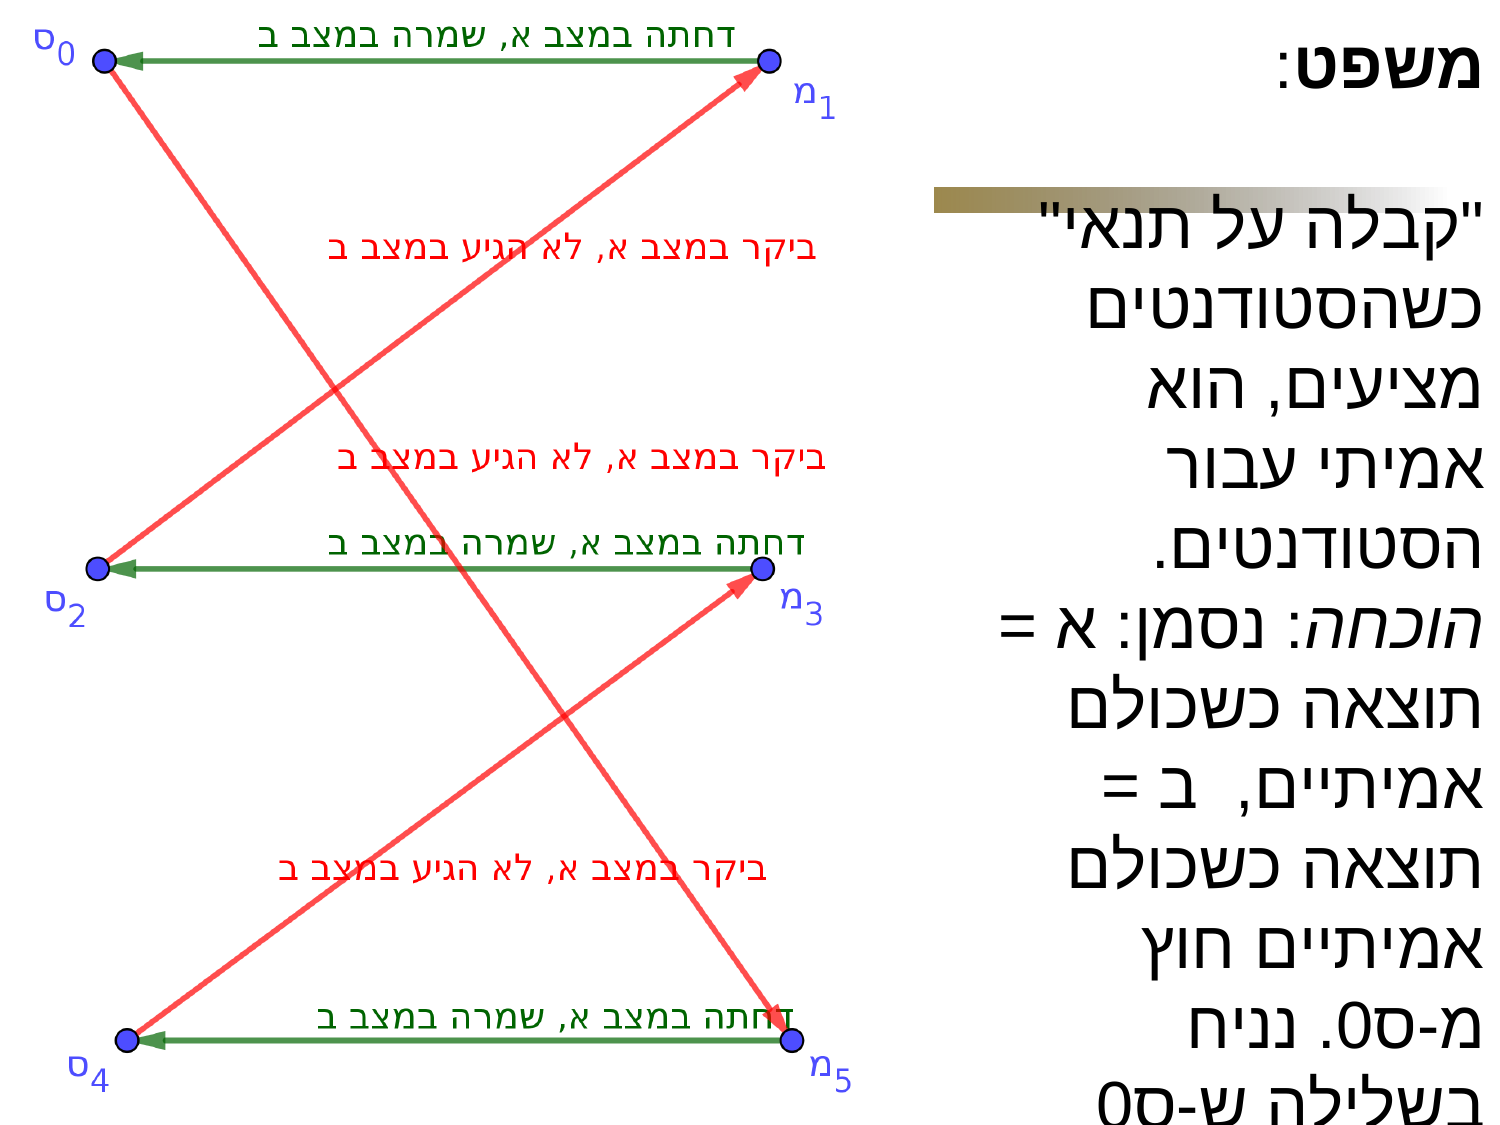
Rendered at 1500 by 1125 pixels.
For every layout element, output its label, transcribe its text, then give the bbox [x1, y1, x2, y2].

text_box משפט: "קבלה על תנאי" כשהסטודנטים מציעים, הוא אמיתי עבור הסטודנטים. הוכחה: נסמן: א = תוצאה כשכולם אמיתיים, ב = תוצאה כשכולם אמיתיים חוץ מ-ס0. נניח בשלילה ש-ס0 מרויח מהשינוי. נגיע למעגל --> [945, 15, 1500, 1125]
picture [0, 0, 934, 1123]
